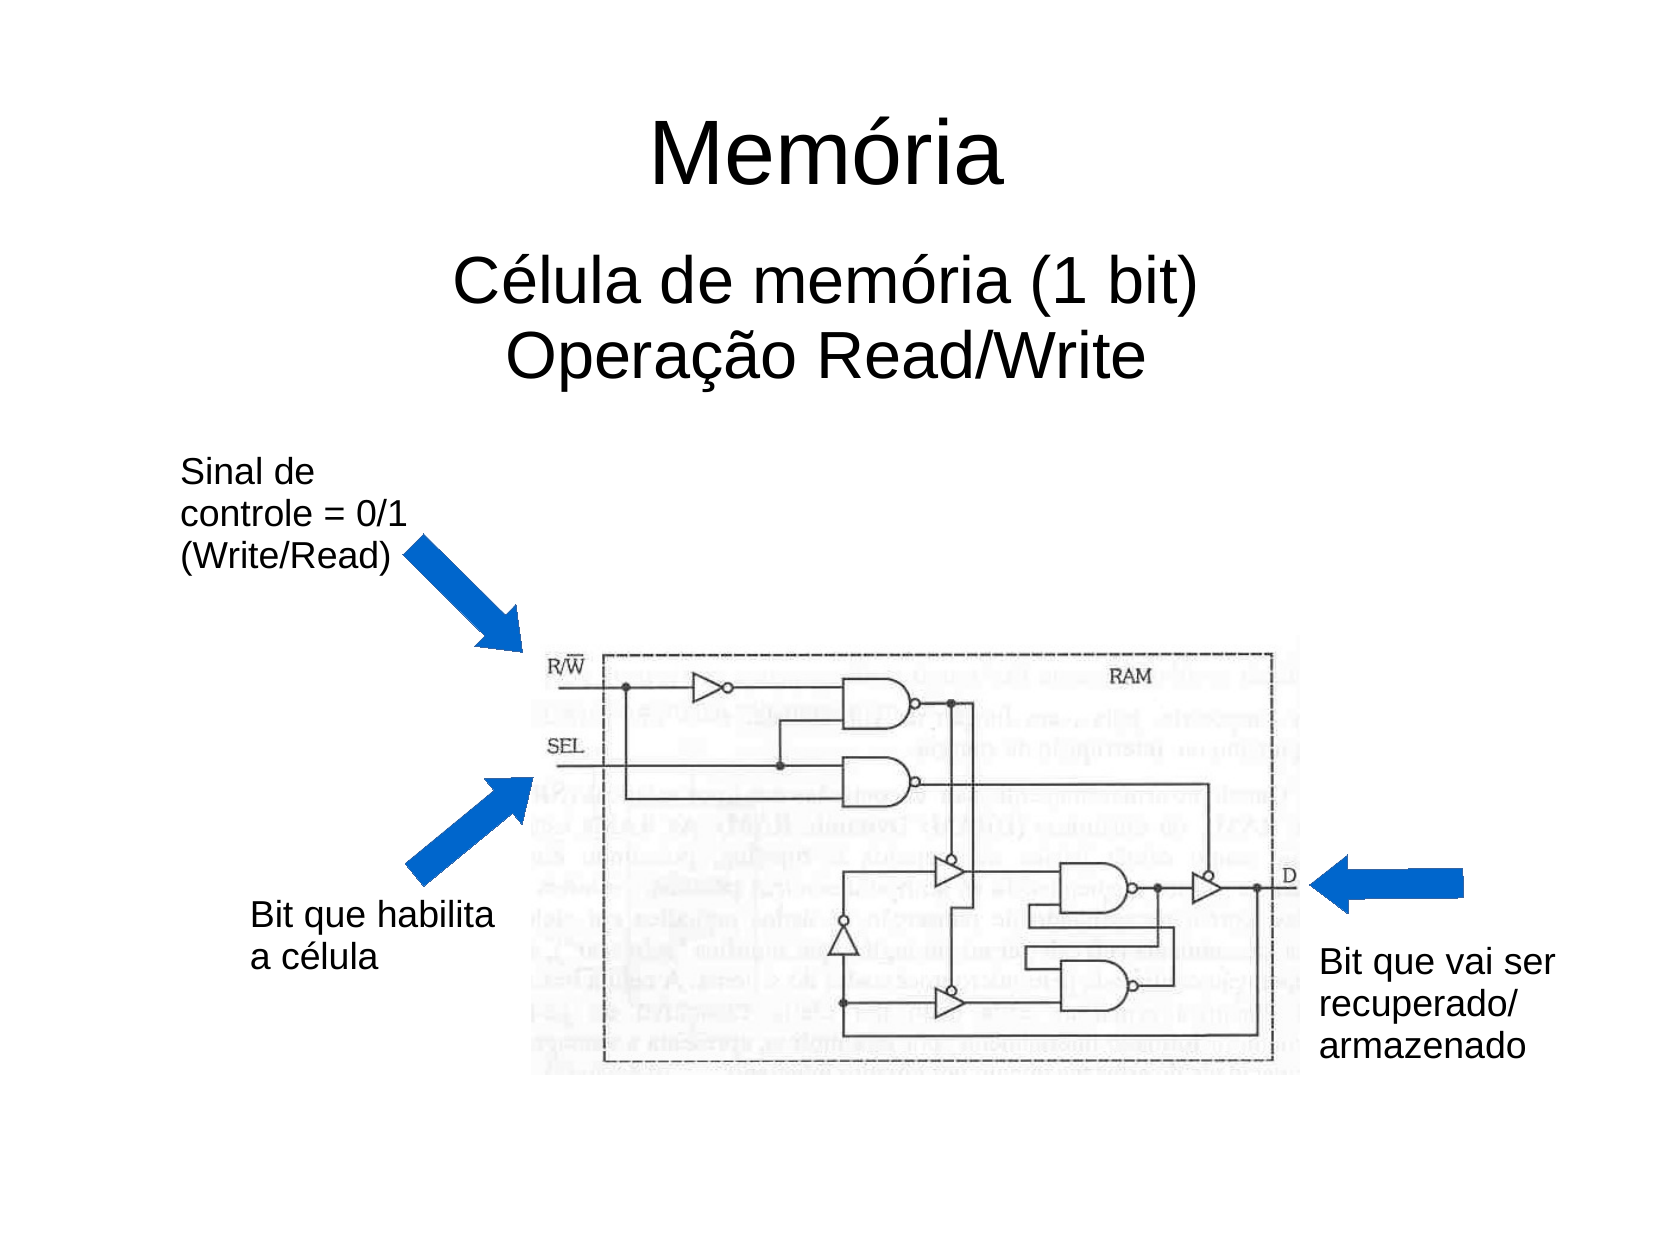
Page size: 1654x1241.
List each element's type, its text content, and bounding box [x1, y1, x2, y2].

text_box Bit que habilita a célula [235, 885, 510, 985]
text_box [438, 548, 523, 653]
subtitle Célula de memória (1 bit) Operação Read/Write [82, 243, 1571, 393]
title Memória [82, 49, 1571, 243]
picture [531, 635, 1300, 1075]
text_box [1309, 854, 1464, 914]
text_box Sinal de controle = 0/1 (Write/Read) [165, 442, 438, 626]
text_box Bit que vai ser recuperado/ armazenado [1303, 933, 1571, 1074]
text_box [405, 777, 534, 885]
